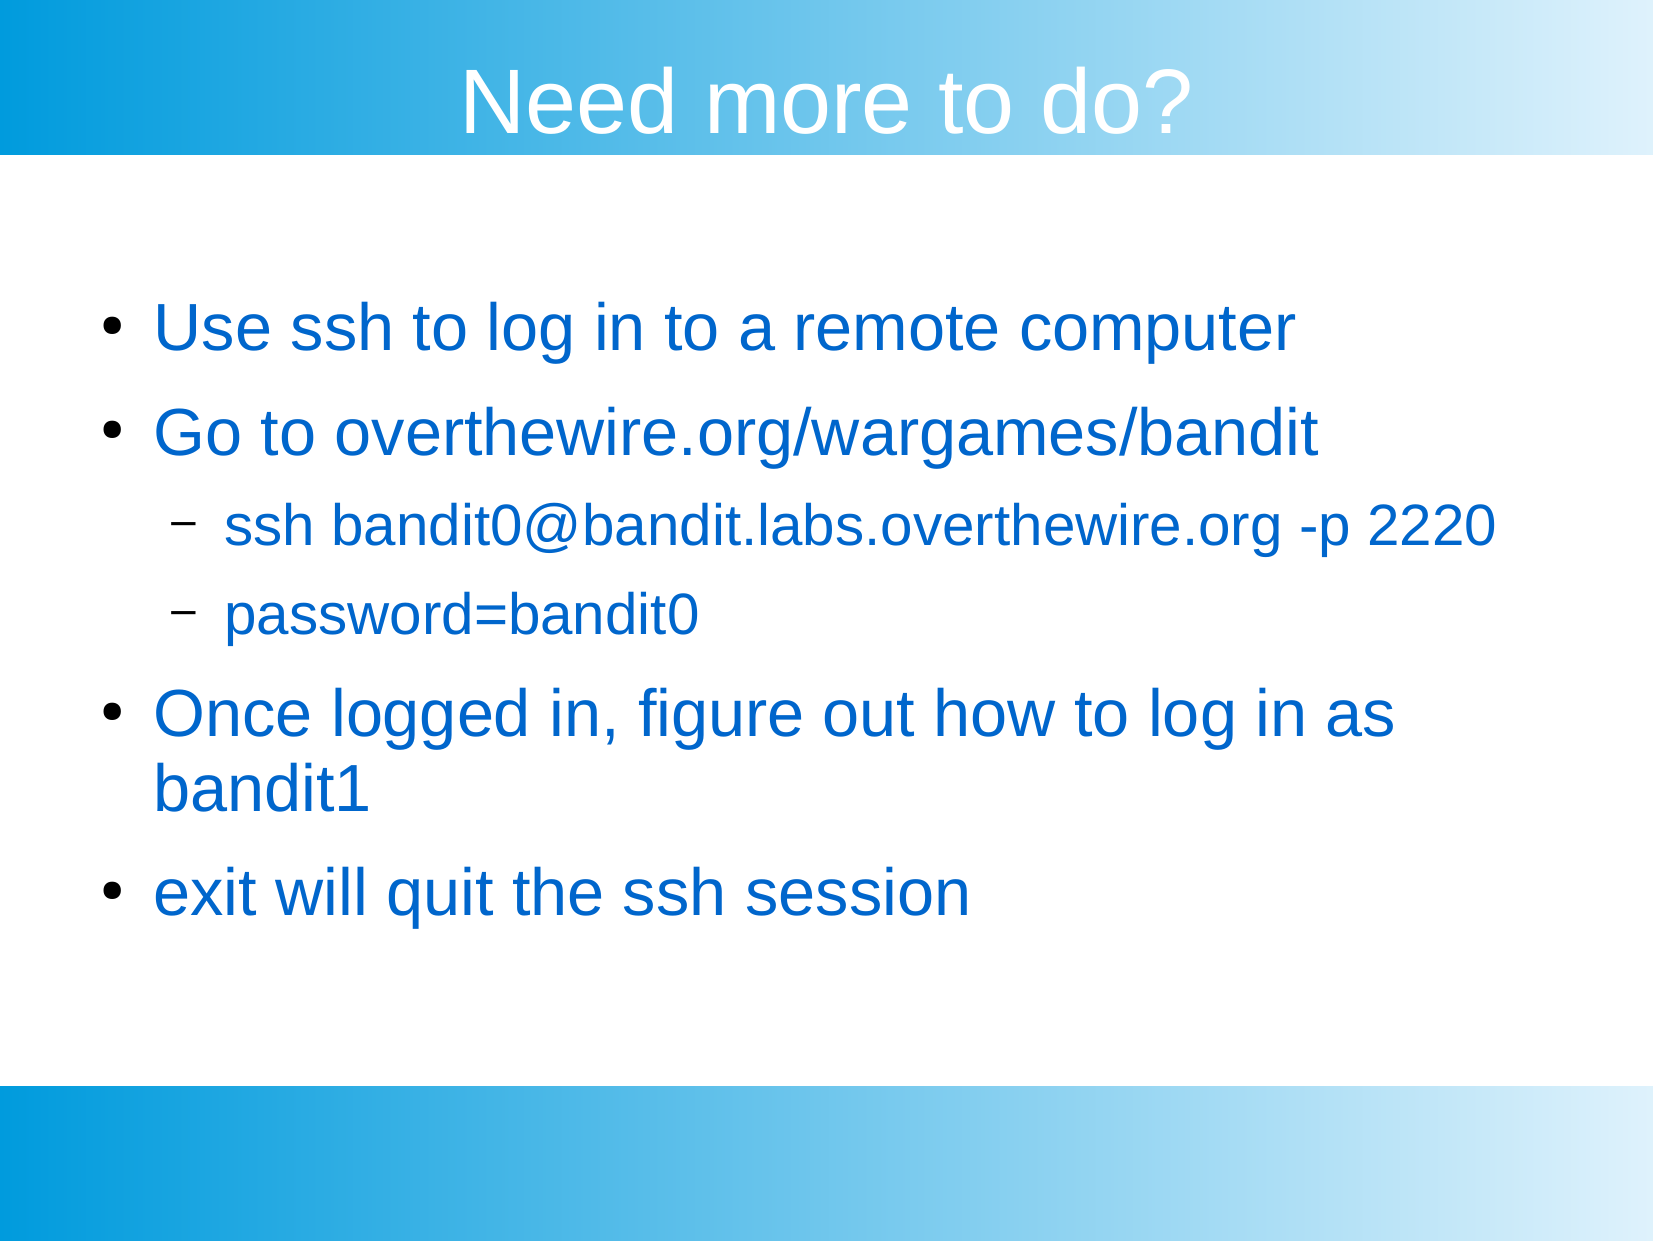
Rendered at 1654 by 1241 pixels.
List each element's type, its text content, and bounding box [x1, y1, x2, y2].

title Need more to do? [82, 49, 1571, 155]
list Use ssh to log in to a remote computer Go to overthewire.org/wargames/bandit ssh bandit0@bandit.labs.overthewire.org -p 2220 password=bandit0 Once logged in, figure out how to log in as bandit1 exit will quit the ssh session [82, 290, 1571, 1010]
